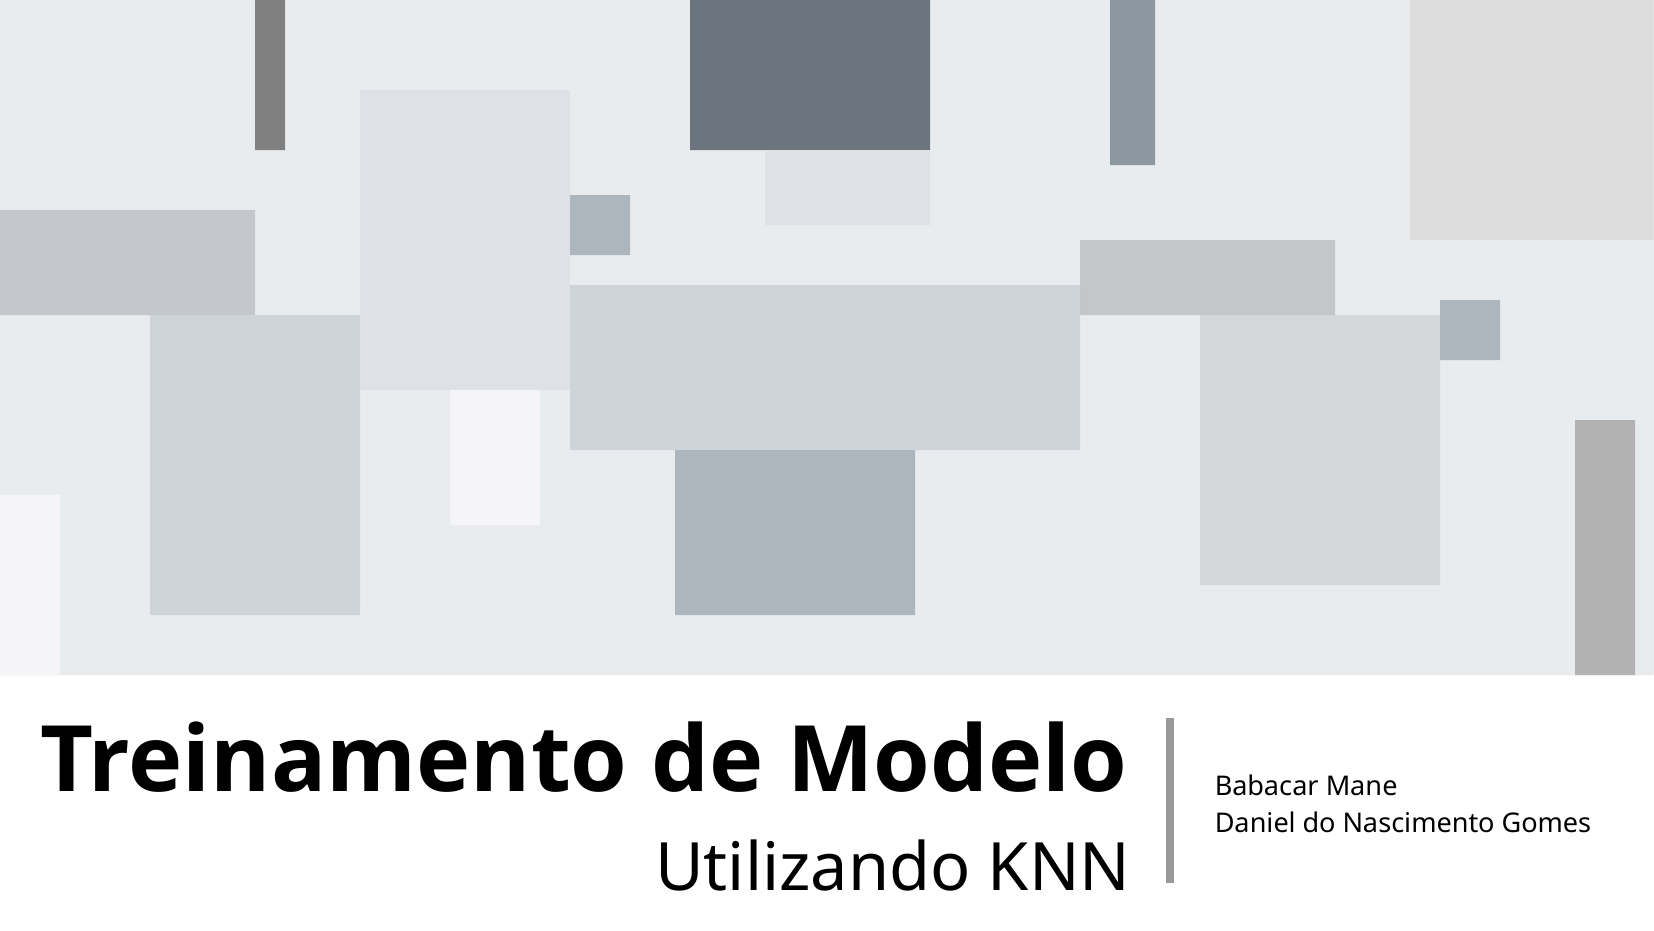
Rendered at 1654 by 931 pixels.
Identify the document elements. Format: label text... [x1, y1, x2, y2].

text_box Babacar Mane Daniel do Nascimento Gomes [1200, 759, 1625, 885]
subtitle Utilizando KNN [262, 819, 1132, 911]
title Treinamento de Modelo [29, 631, 1152, 882]
